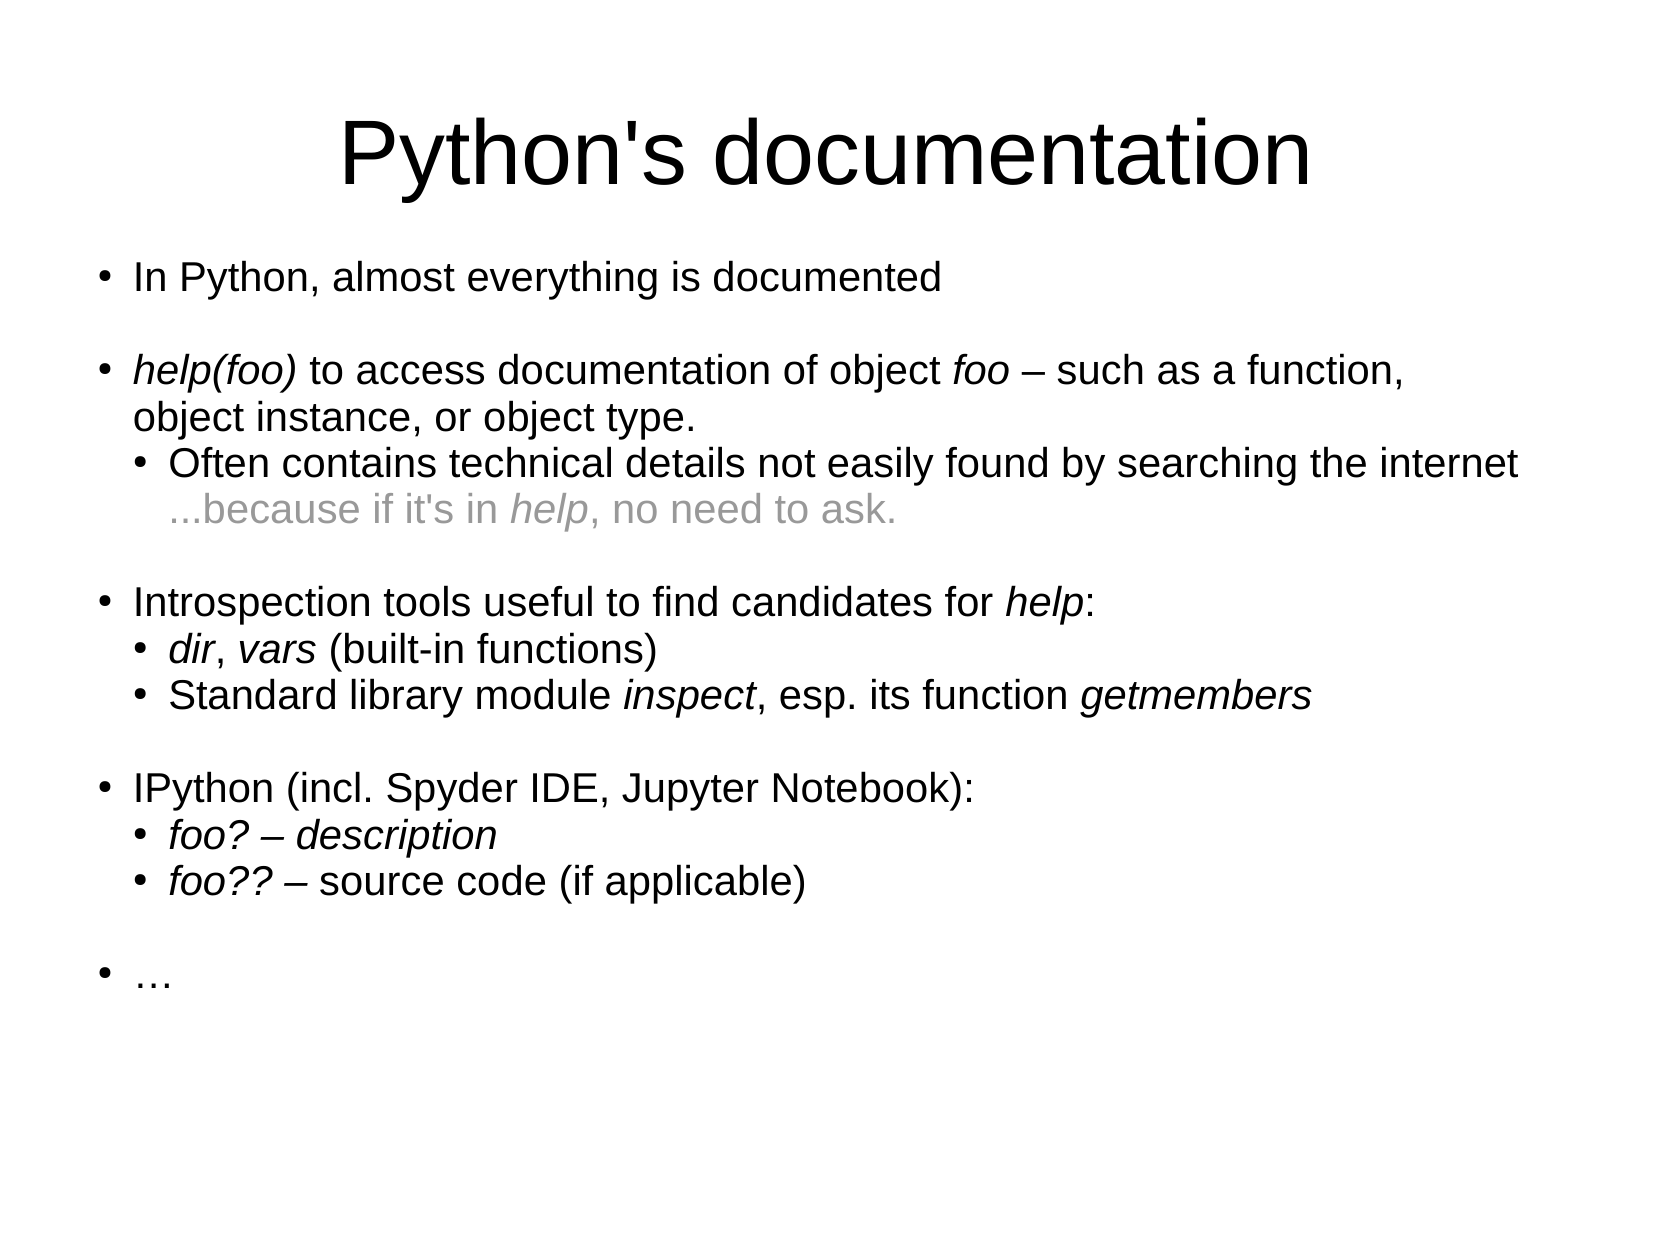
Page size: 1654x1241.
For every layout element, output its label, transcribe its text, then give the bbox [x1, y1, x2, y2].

title Python's documentation [82, 49, 1571, 257]
text_box In Python, almost everything is documented help(foo) to access documentation of object foo – such as a function, object instance, or object type. Often contains technical details not easily found by searching the internet ...because if it's in help, no need to ask. Introspection tools useful to find candidates for help: dir, vars (built-in functions) Standard library module inspect, esp. its function getmembers IPython (incl. Spyder IDE, Jupyter Notebook): foo? – description foo?? – source code (if applicable) … [82, 246, 1561, 1022]
